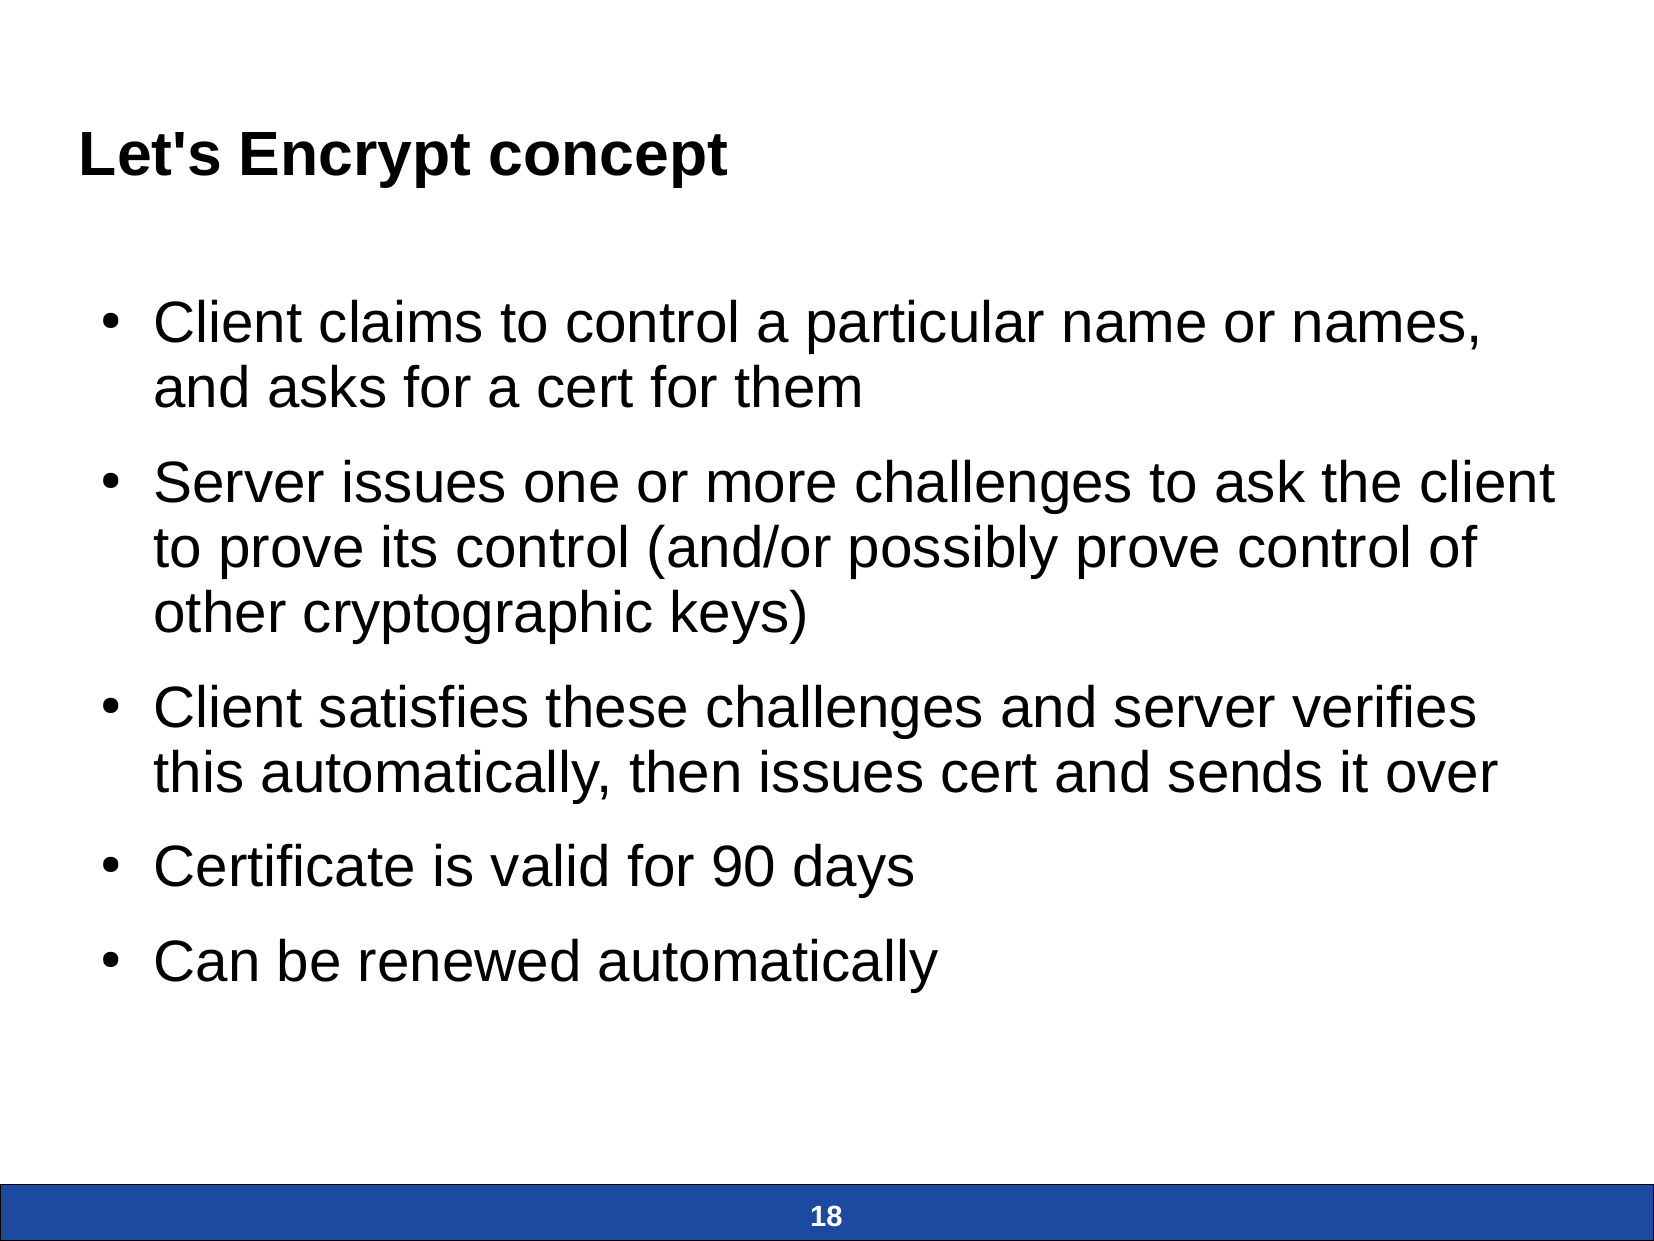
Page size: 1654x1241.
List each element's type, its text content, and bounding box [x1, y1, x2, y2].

title Let's Encrypt concept [78, 50, 1567, 258]
list Client claims to control a particular name or names, and asks for a cert for them Server issues one or more challenges to ask the client to prove its control (and/or possibly prove control of other cryptographic keys) Client satisfies these challenges and server verifies this automatically, then issues cert and sends it over Certificate is valid for 90 days Can be renewed automatically [82, 290, 1571, 1132]
